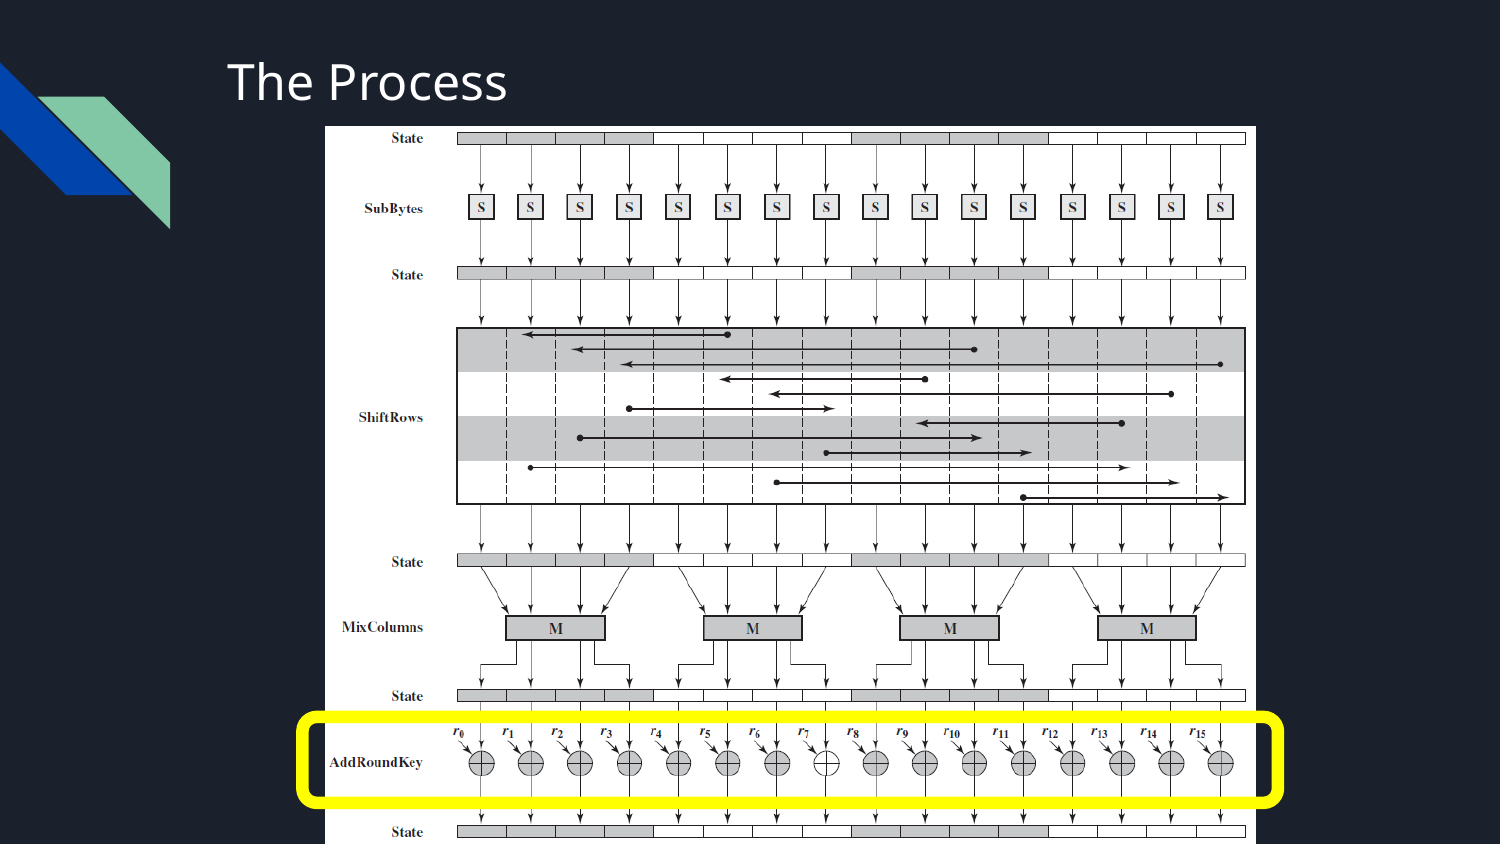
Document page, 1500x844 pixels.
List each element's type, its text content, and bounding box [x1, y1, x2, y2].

picture [325, 724, 1256, 796]
title The Process [212, 35, 1368, 186]
picture [325, 810, 1256, 844]
picture [325, 126, 1256, 710]
